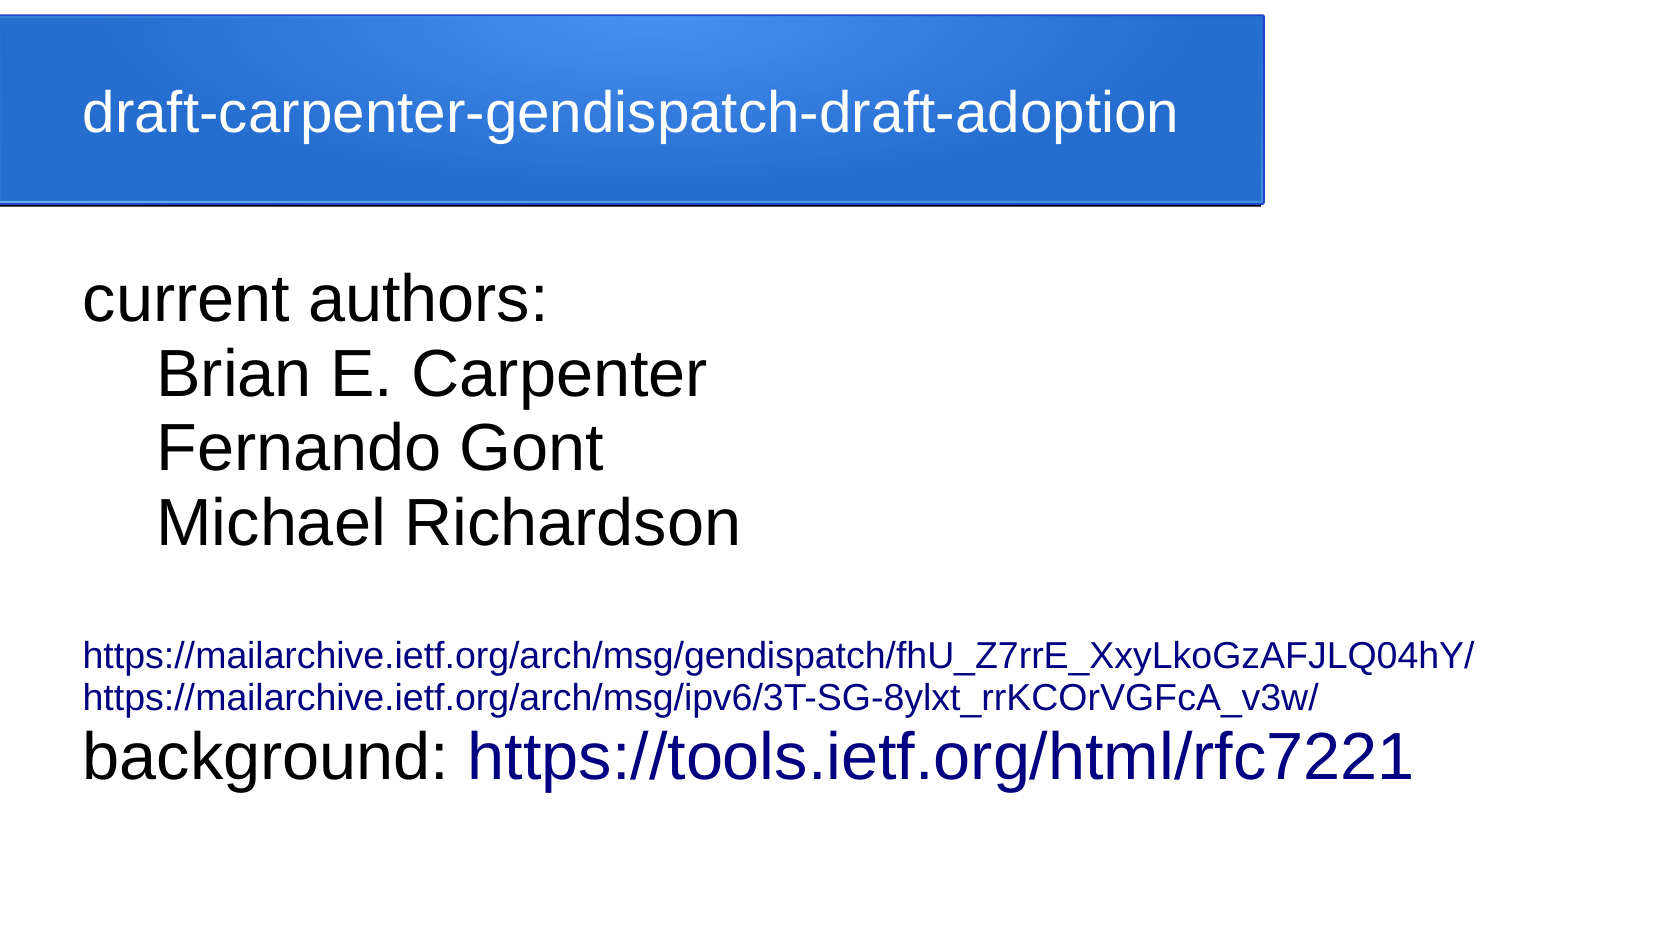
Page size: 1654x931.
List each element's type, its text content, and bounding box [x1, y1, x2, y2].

subtitle current authors: Brian E. Carpenter Fernando Gont Michael Richardson https://mailarchive.ietf.org/arch/msg/gendispatch/fhU_Z7rrE_XxyLkoGzAFJLQ04hY/ https://mailarchive.ietf.org/arch/msg/ipv6/3T-SG-8ylxt_rrKCOrVGFcA_v3w/ background: https://tools.ietf.org/html/rfc7221 [82, 260, 1571, 869]
title draft-carpenter-gendispatch-draft-adoption [82, 35, 1235, 189]
